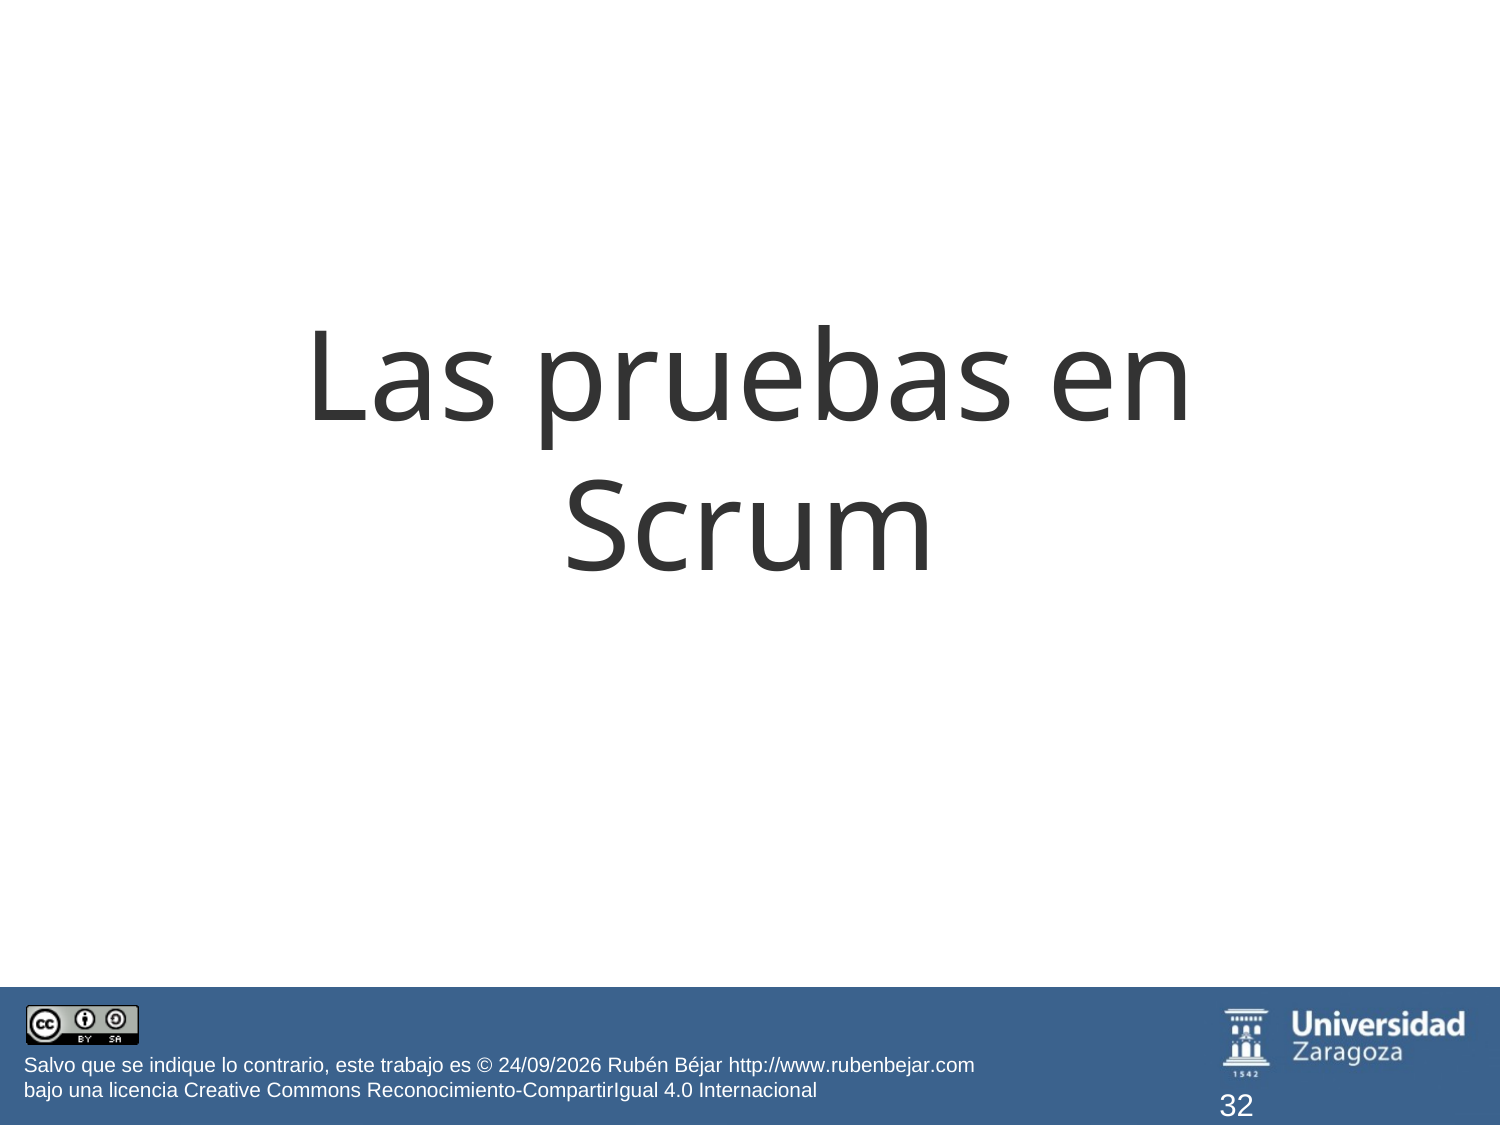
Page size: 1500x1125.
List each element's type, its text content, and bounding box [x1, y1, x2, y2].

picture [0, 987, 1500, 1125]
text_box Las pruebas en Scrum [169, 307, 1331, 585]
